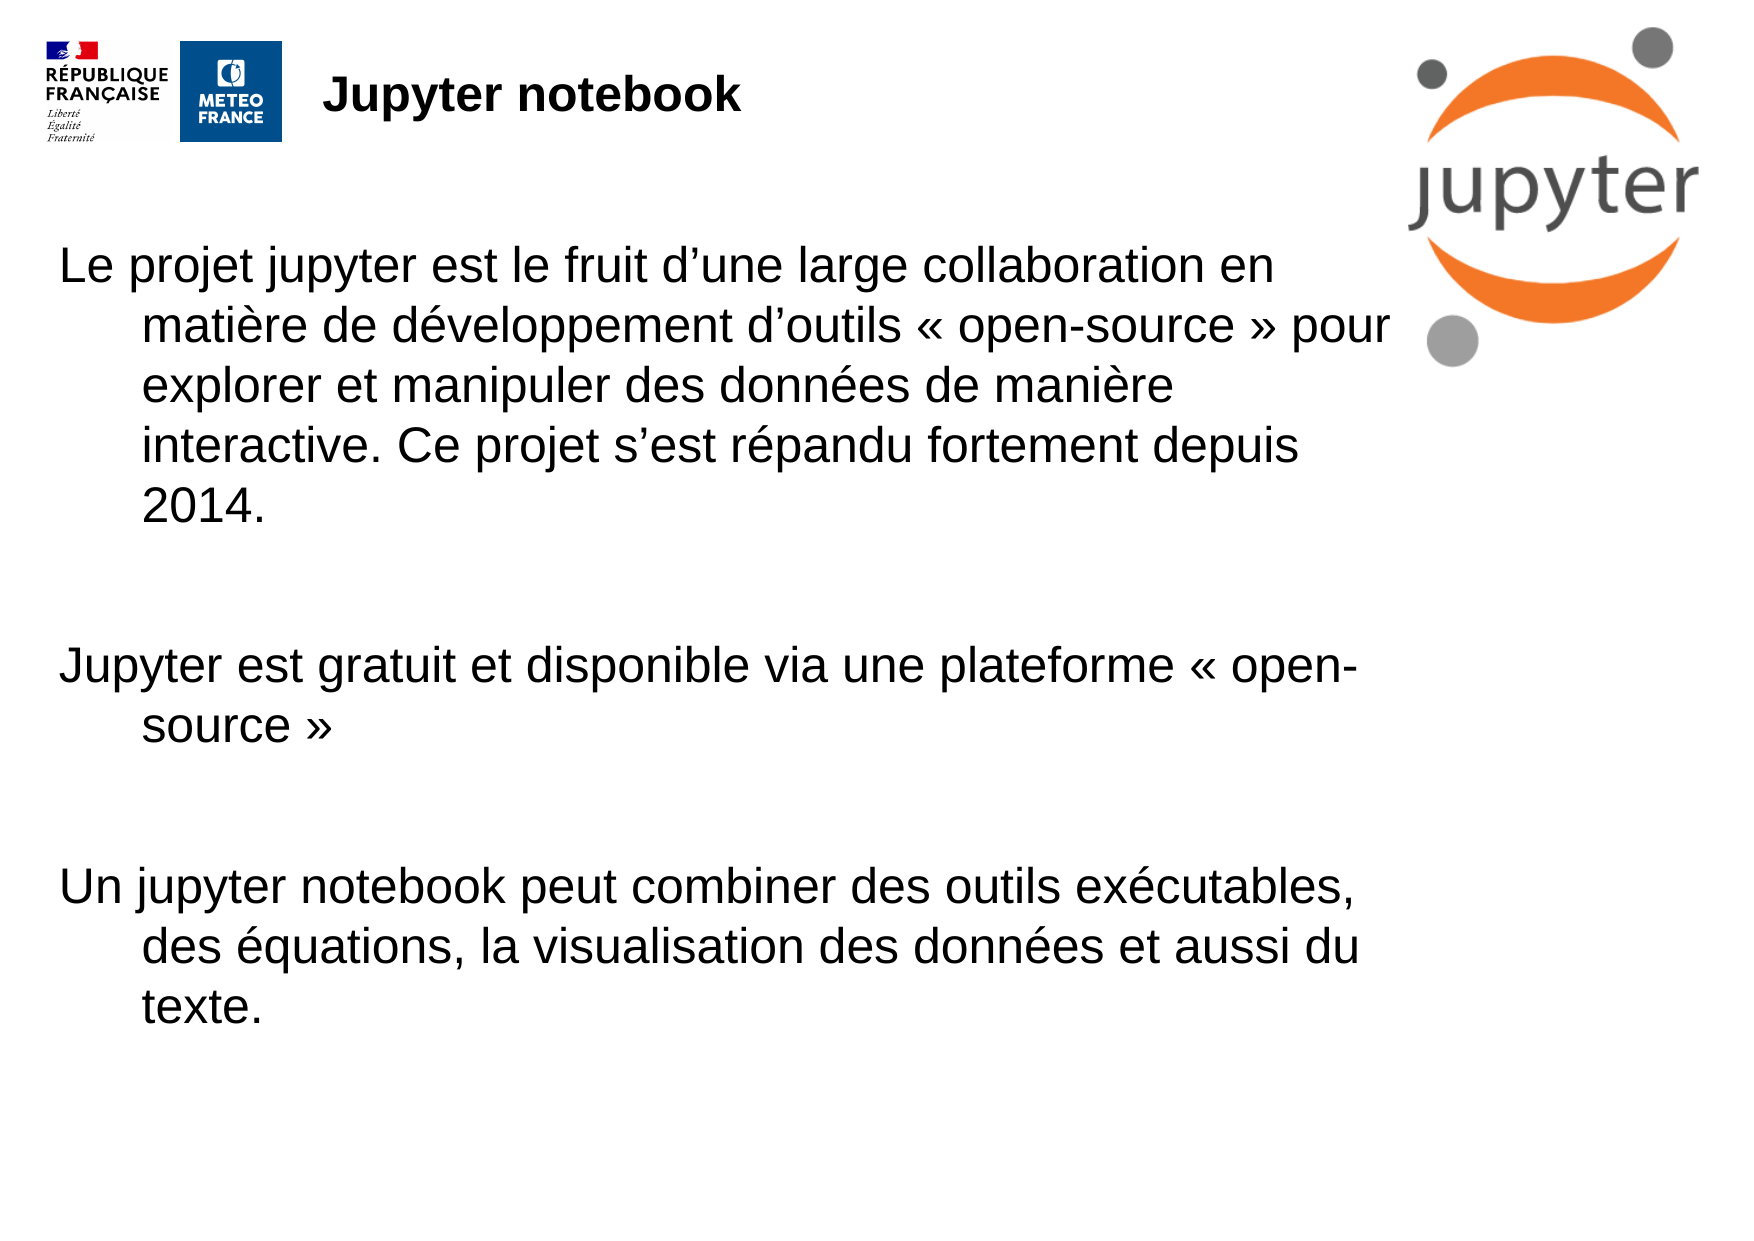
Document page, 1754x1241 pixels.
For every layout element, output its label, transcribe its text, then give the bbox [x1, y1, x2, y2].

picture [46, 41, 172, 142]
text_box Jupyter notebook [322, 40, 1394, 142]
picture [180, 41, 282, 142]
text_box Le projet jupyter est le fruit d’une large collaboration en matière de développement d’outils « open-source » pour explorer et manipuler des données de manière interactive. Ce projet s’est répandu fortement depuis 2014. Jupyter est gratuit et disponible via une plateforme « open-source » Un jupyter notebook peut combiner des outils exécutables, des équations, la visualisation des données et aussi du texte. [41, 232, 1428, 1154]
picture [1394, 0, 1713, 382]
